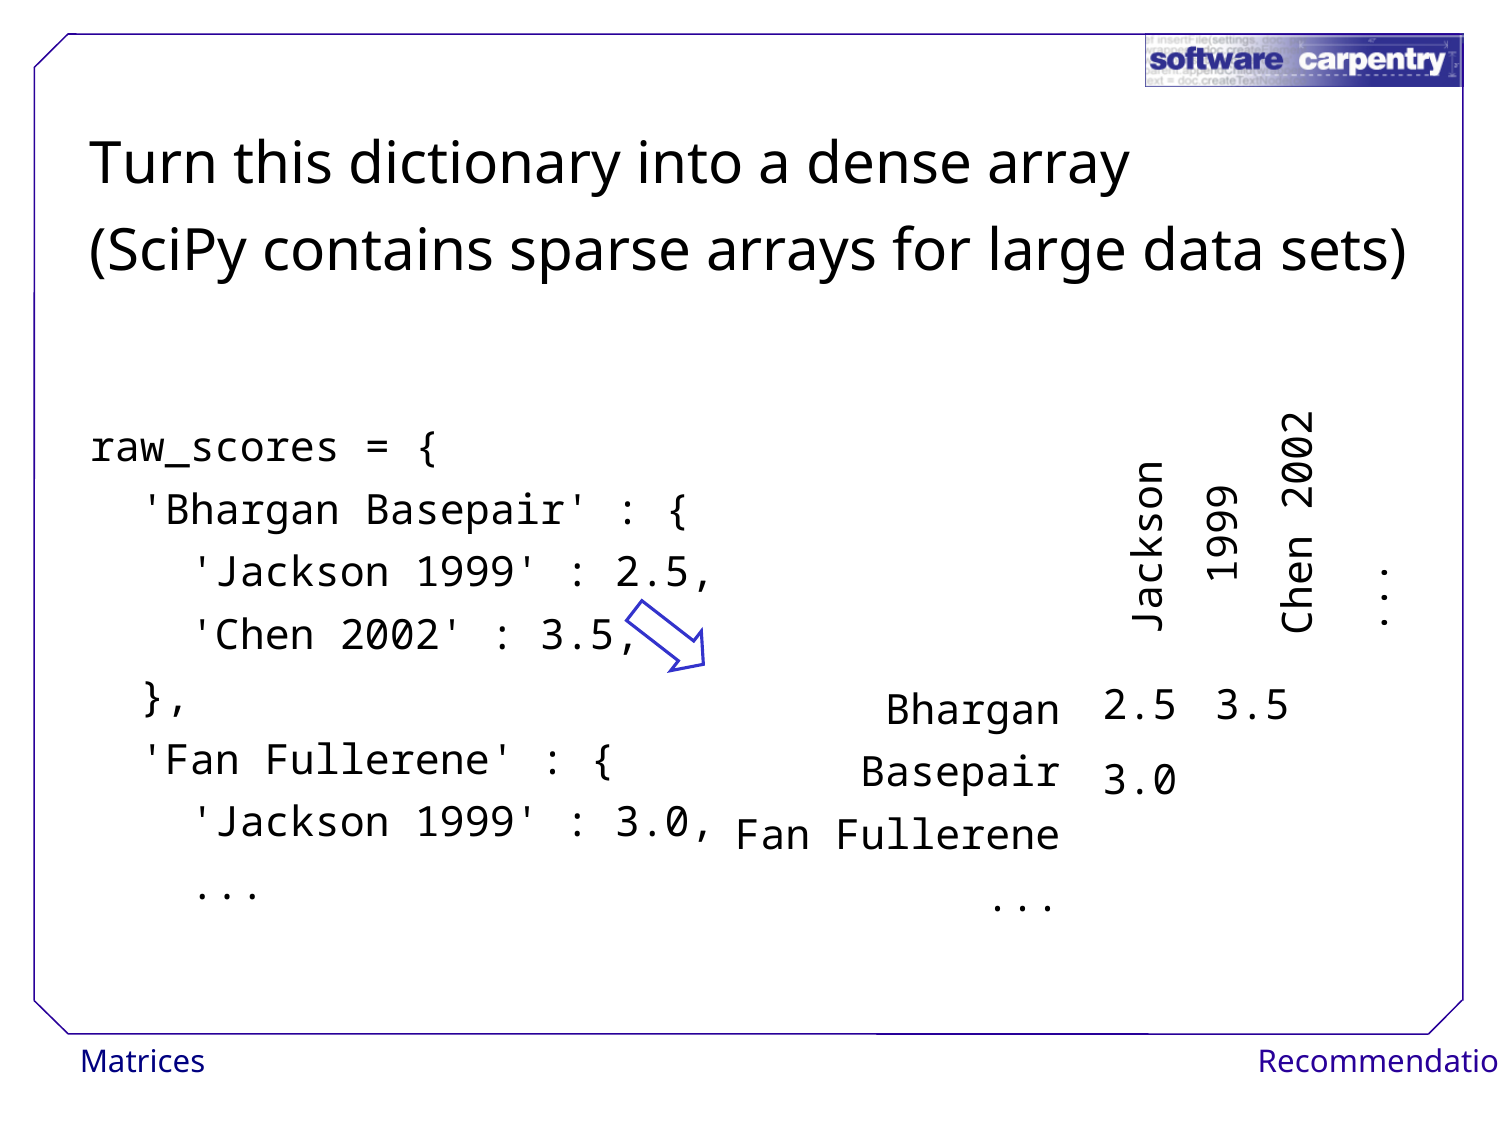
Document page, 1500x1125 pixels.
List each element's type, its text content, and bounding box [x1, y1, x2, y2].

list Turn this dictionary into a dense array (SciPy contains sparse arrays for large data sets) [75, 99, 1426, 326]
table_header 3.5 [1200, 675, 1313, 750]
table_cell [1200, 825, 1313, 900]
text_box Jackson 1999 Chen 2002 ... [1087, 350, 1313, 651]
table_cell [1313, 750, 1425, 825]
picture [1145, 33, 1464, 87]
table_header [1313, 675, 1425, 750]
text_box Bhargan Basepair Fan Fullerene ... [738, 662, 1075, 888]
table_cell [1088, 825, 1200, 900]
table_cell [1313, 825, 1425, 900]
text_box raw_scores = { 'Bhargan Basepair' : { 'Jackson 1999' : 2.5, 'Chen 2002' : 3.5, }, 'Fan Fullerene' : { 'Jackson 1999' : 3.0, ... [75, 399, 738, 1000]
table_header 2.5 [1088, 675, 1200, 750]
table_cell [1200, 750, 1313, 825]
table_cell 3.0 [1088, 750, 1200, 825]
